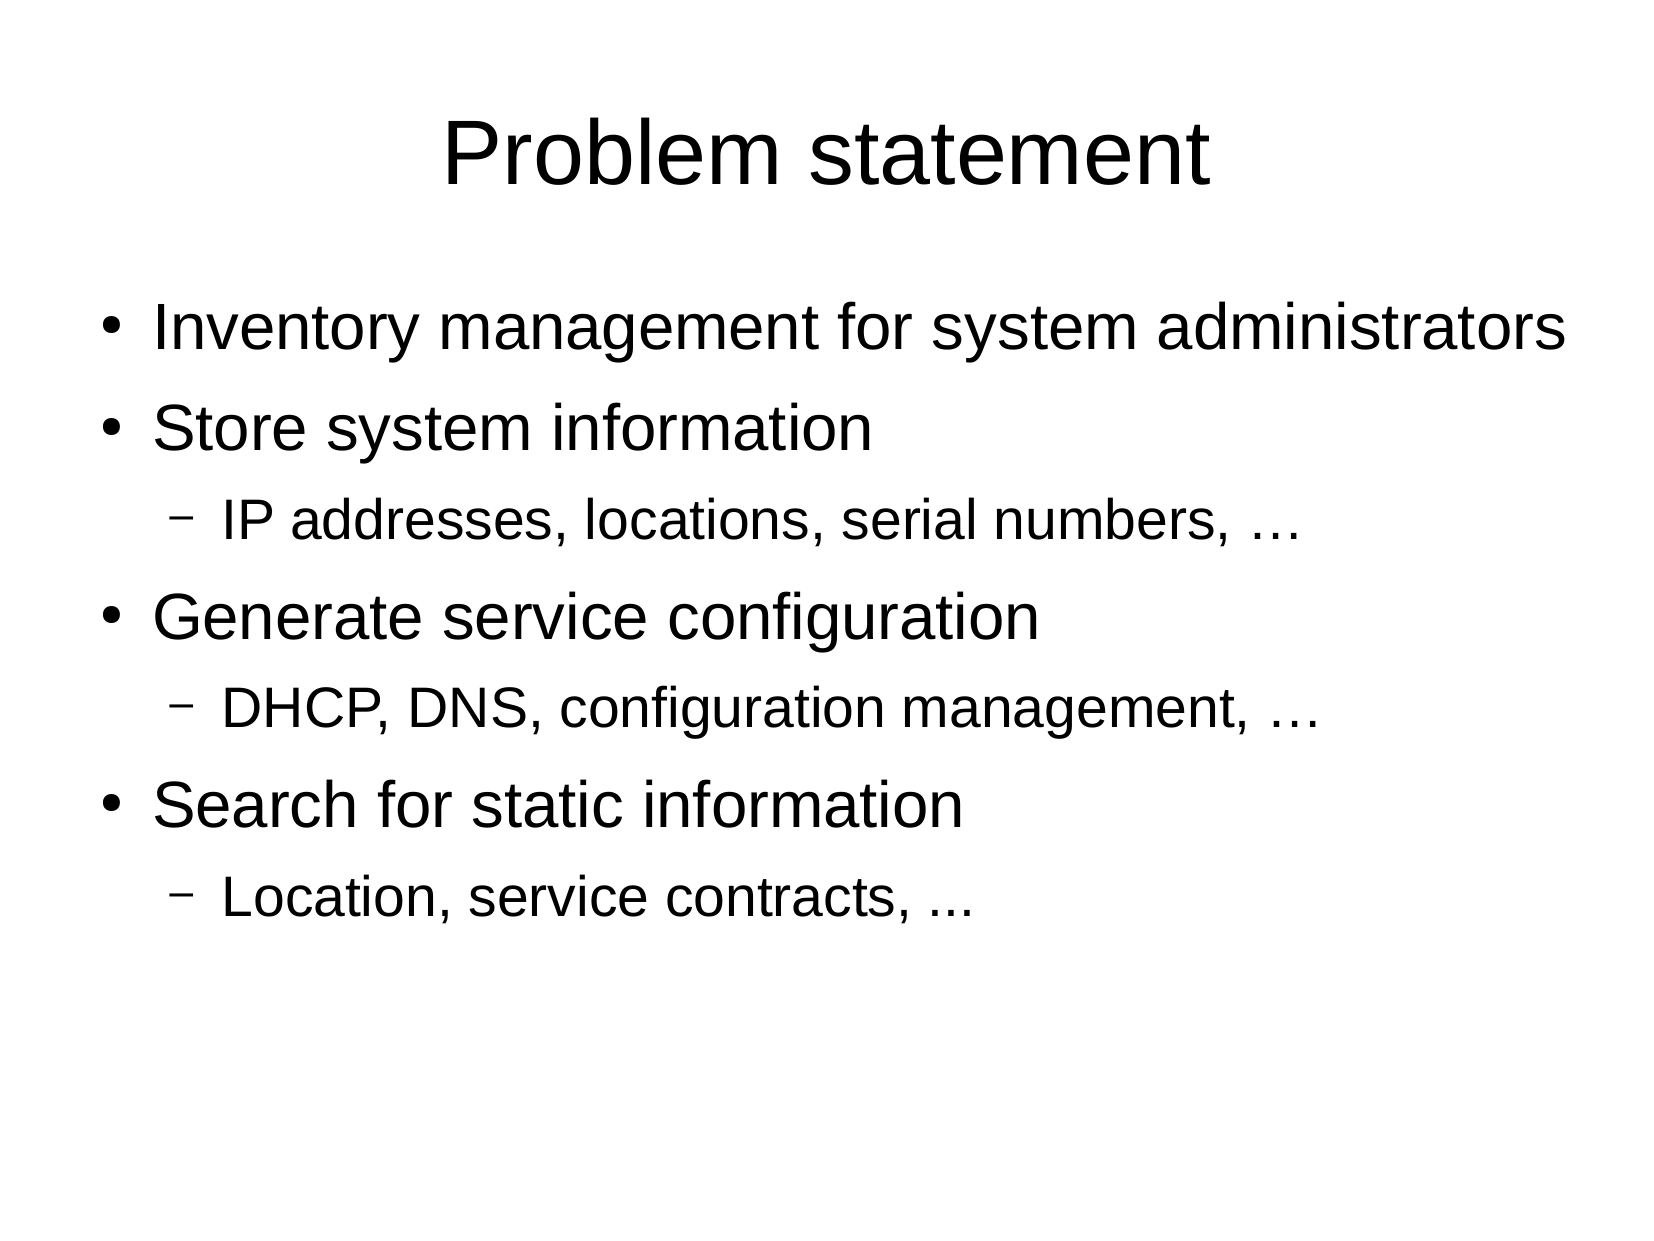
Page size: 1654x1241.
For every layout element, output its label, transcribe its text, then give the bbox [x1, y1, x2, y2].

list Inventory management for system administrators Store system information IP addresses, locations, serial numbers, … Generate service configuration DHCP, DNS, configuration management, … Search for static information Location, service contracts, ... [82, 290, 1571, 1010]
title Problem statement [82, 49, 1571, 257]
